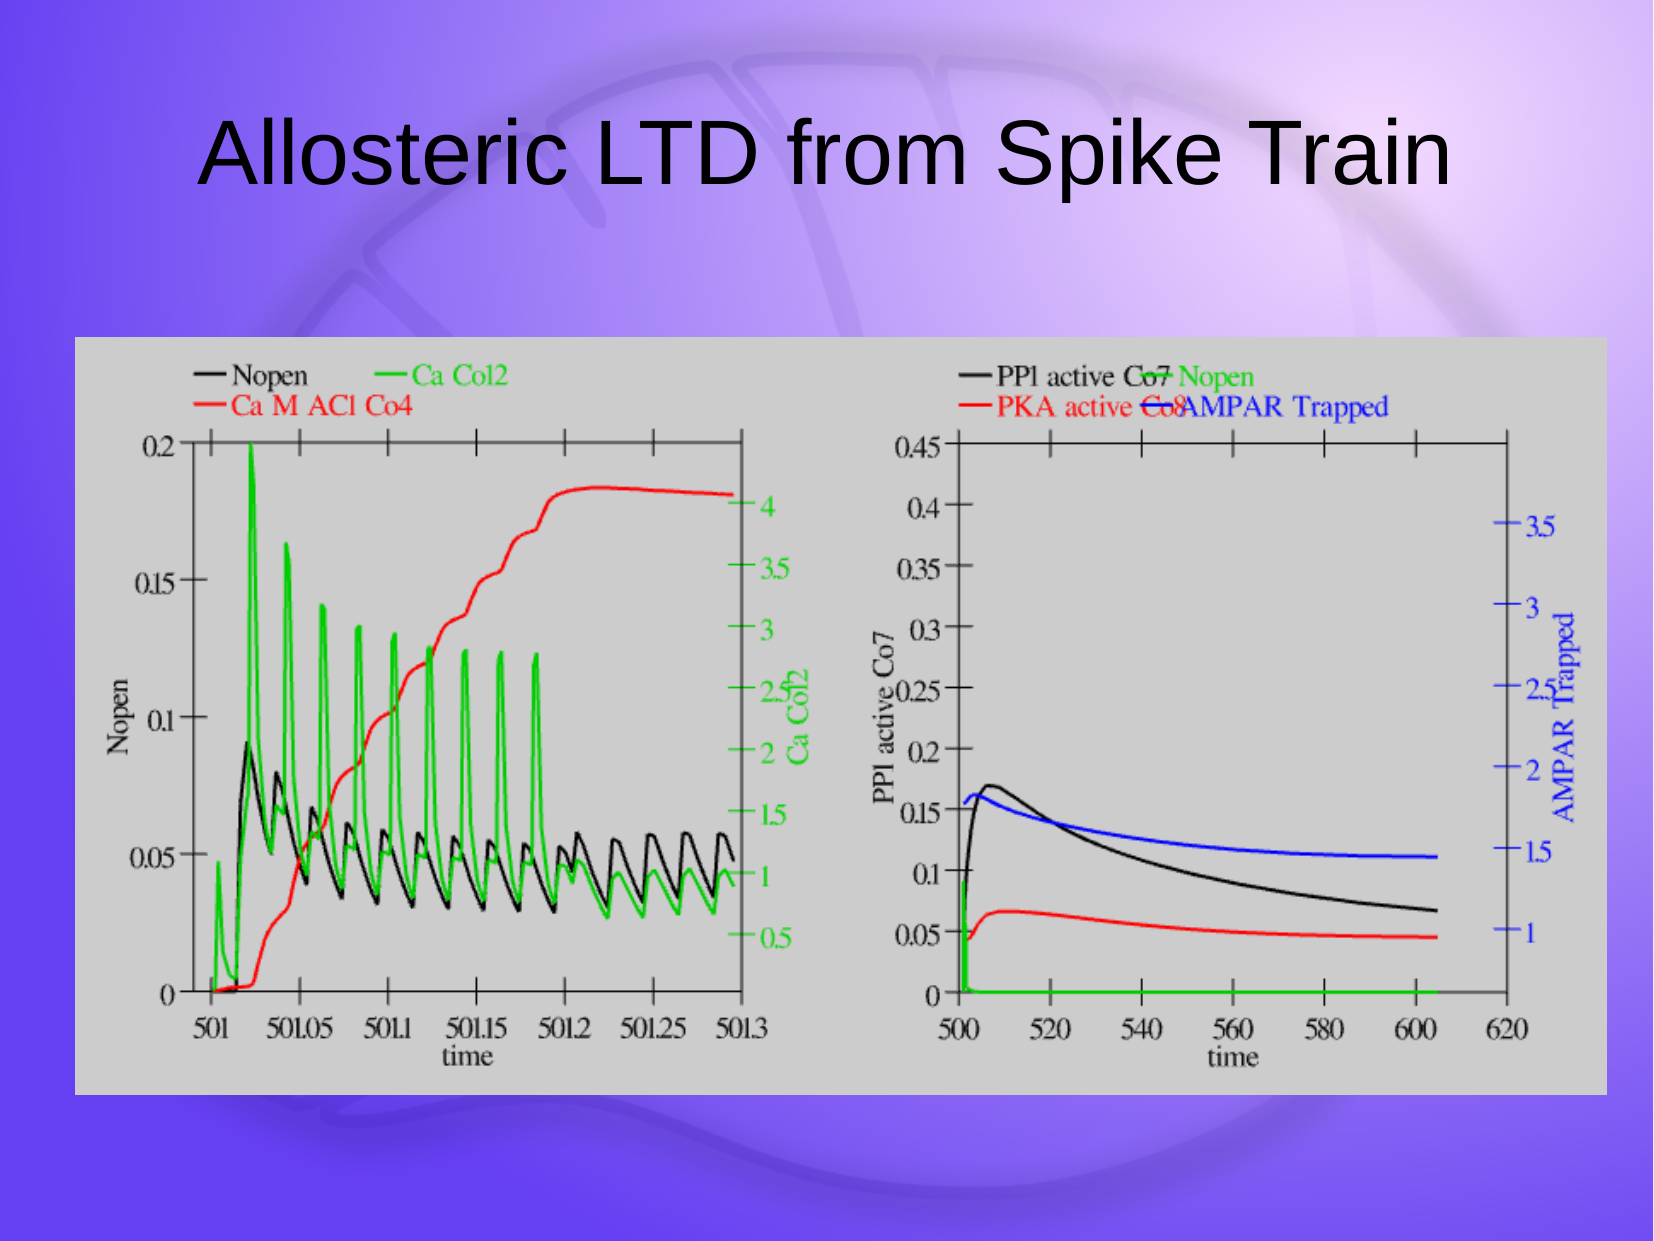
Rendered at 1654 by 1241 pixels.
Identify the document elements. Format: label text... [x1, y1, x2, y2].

picture [0, 0, 1654, 1241]
title Allosteric LTD from Spike Train [82, 49, 1571, 257]
